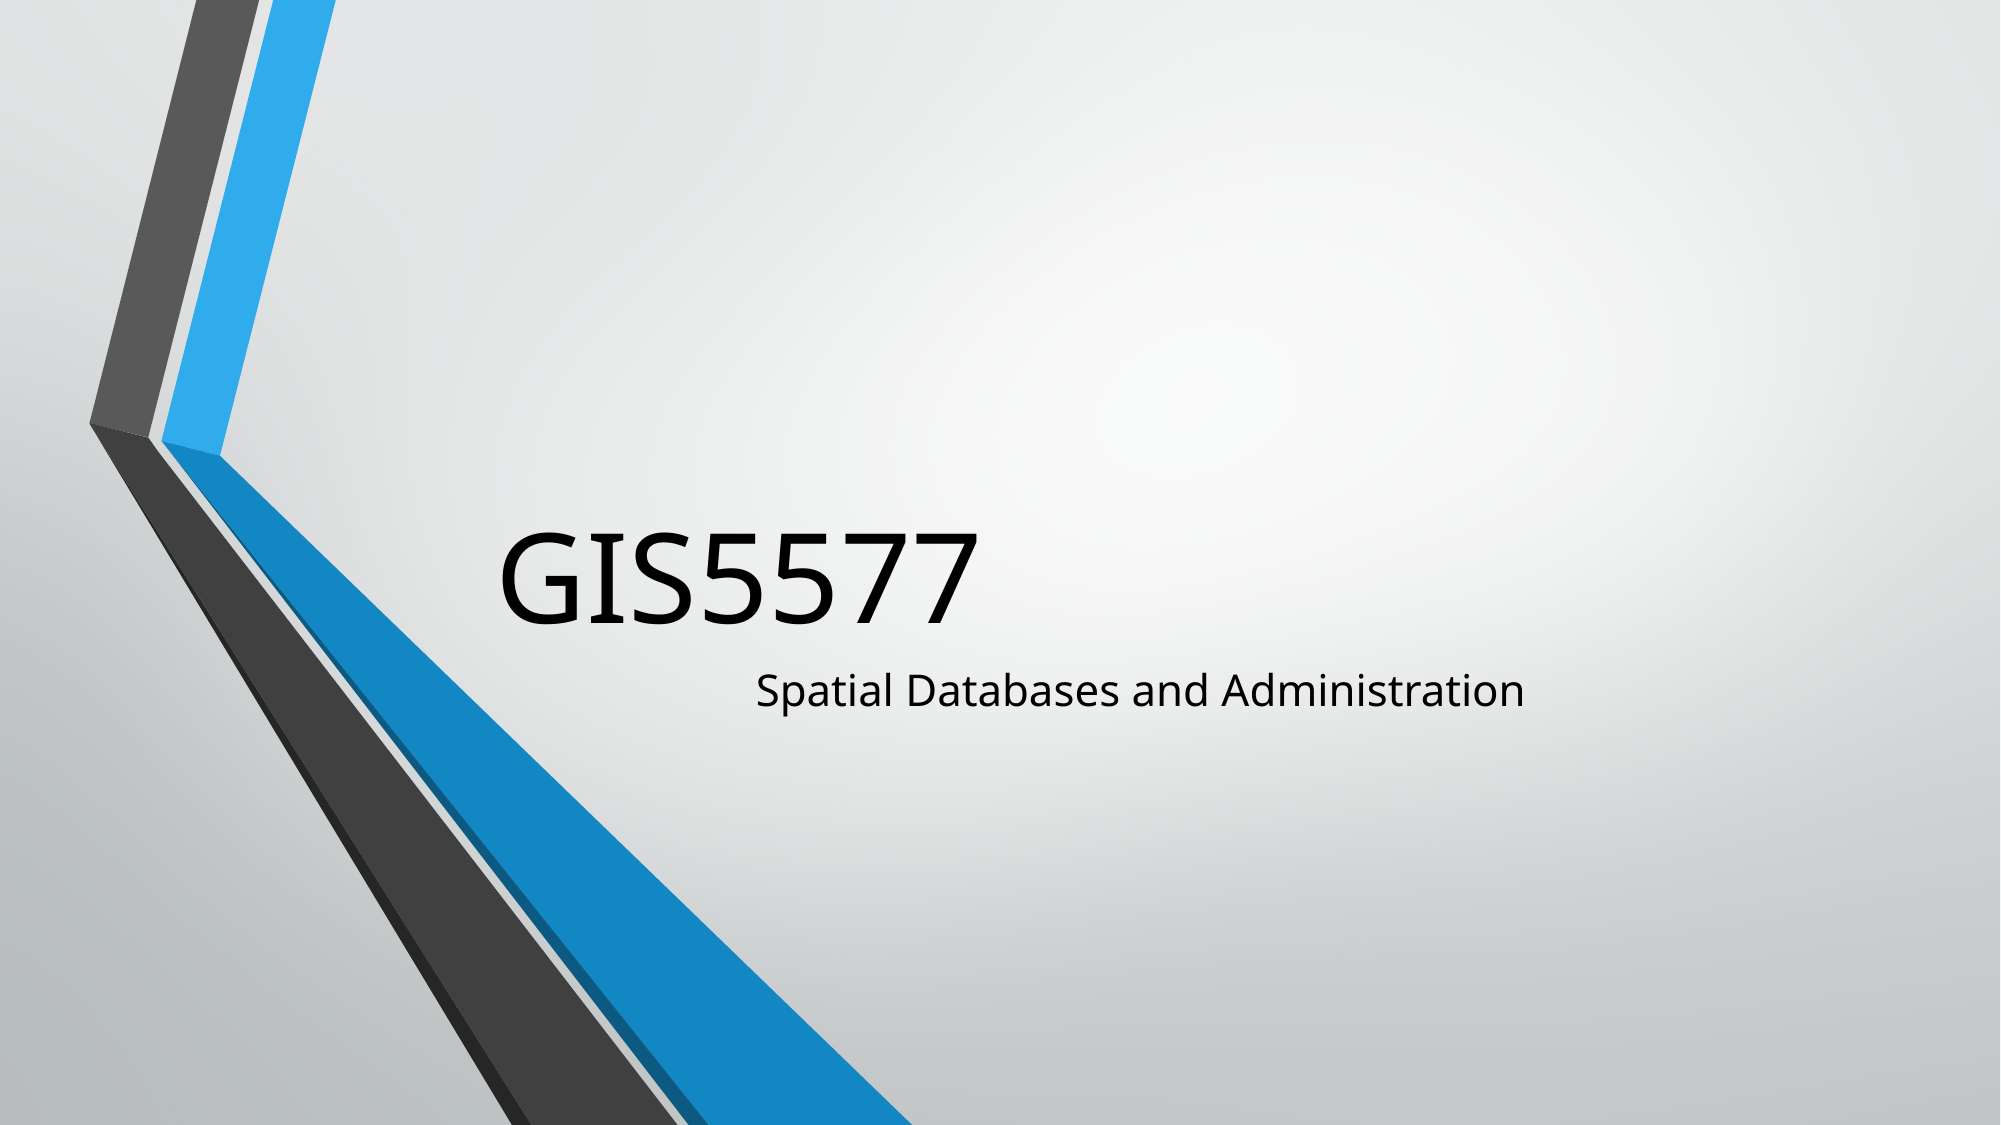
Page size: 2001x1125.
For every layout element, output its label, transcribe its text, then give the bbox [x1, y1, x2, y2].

title GIS5577 [480, 226, 1887, 656]
subtitle Spatial Databases and Administration [740, 655, 1887, 884]
